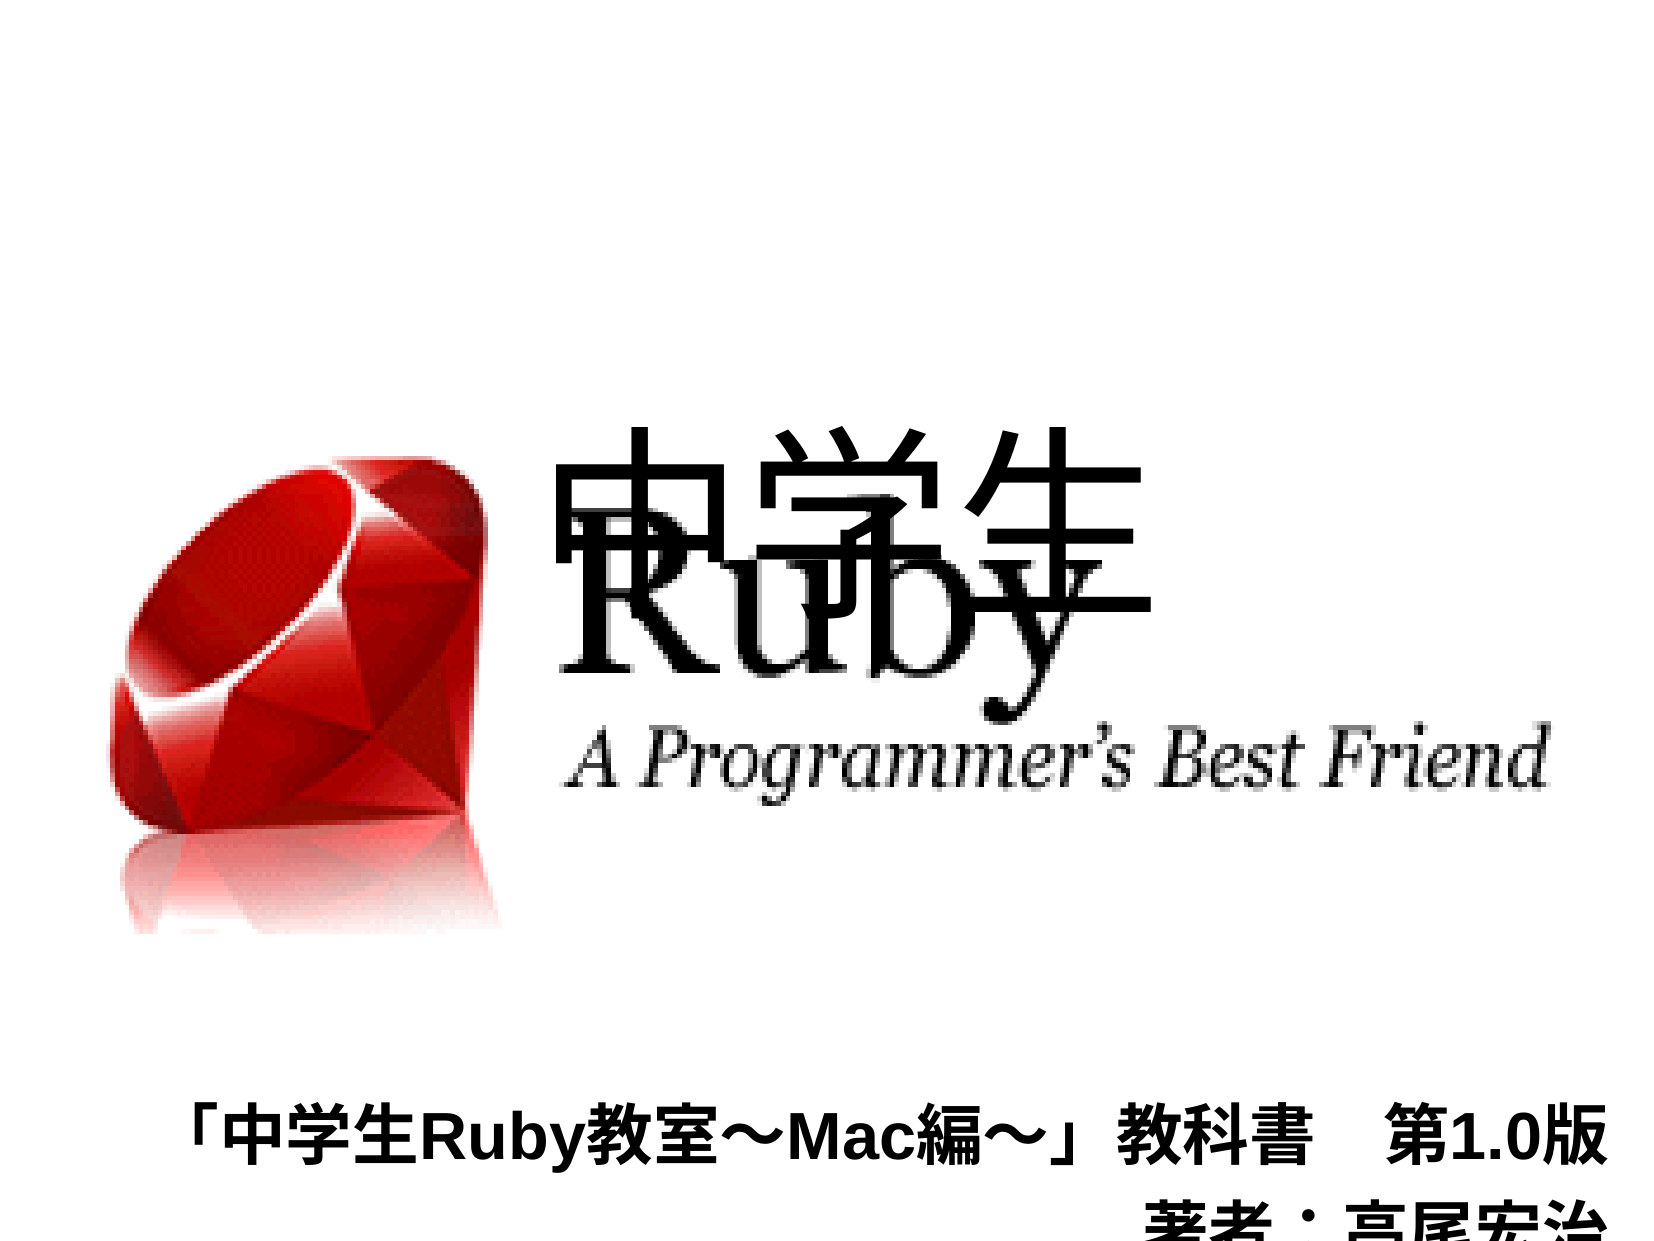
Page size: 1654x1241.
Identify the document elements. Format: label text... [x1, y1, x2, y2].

text_box 中学生 教室〜Mac編〜 [521, 203, 1464, 1063]
picture [59, 371, 521, 934]
text_box 「中学生Ruby教室〜Mac編〜」教科書 第1.0版 著者：高尾宏治 [59, 1074, 1625, 1231]
picture [1464, 371, 1622, 934]
